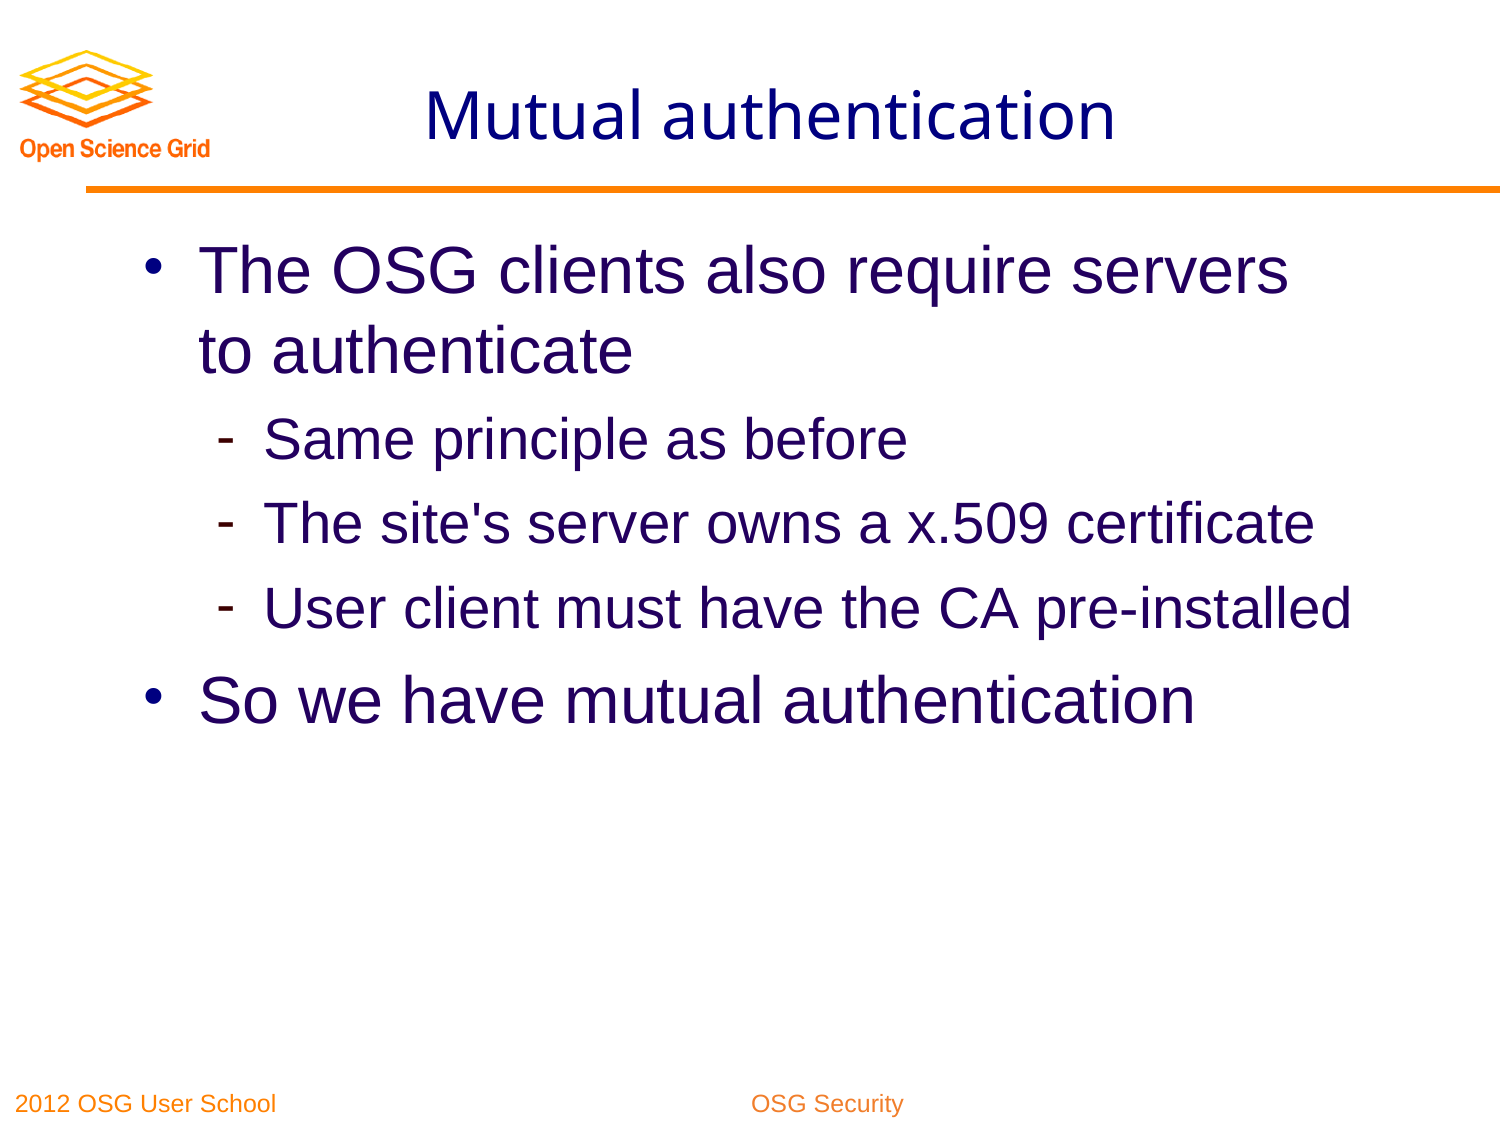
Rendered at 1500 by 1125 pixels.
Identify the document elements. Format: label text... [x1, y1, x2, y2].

title Mutual authentication [201, 18, 1342, 207]
list The OSG clients also require servers to authenticate Same principle as before The site's server owns a x.509 certificate User client must have the CA pre-installed So we have mutual authentication [127, 218, 1403, 962]
picture [0, 27, 201, 179]
